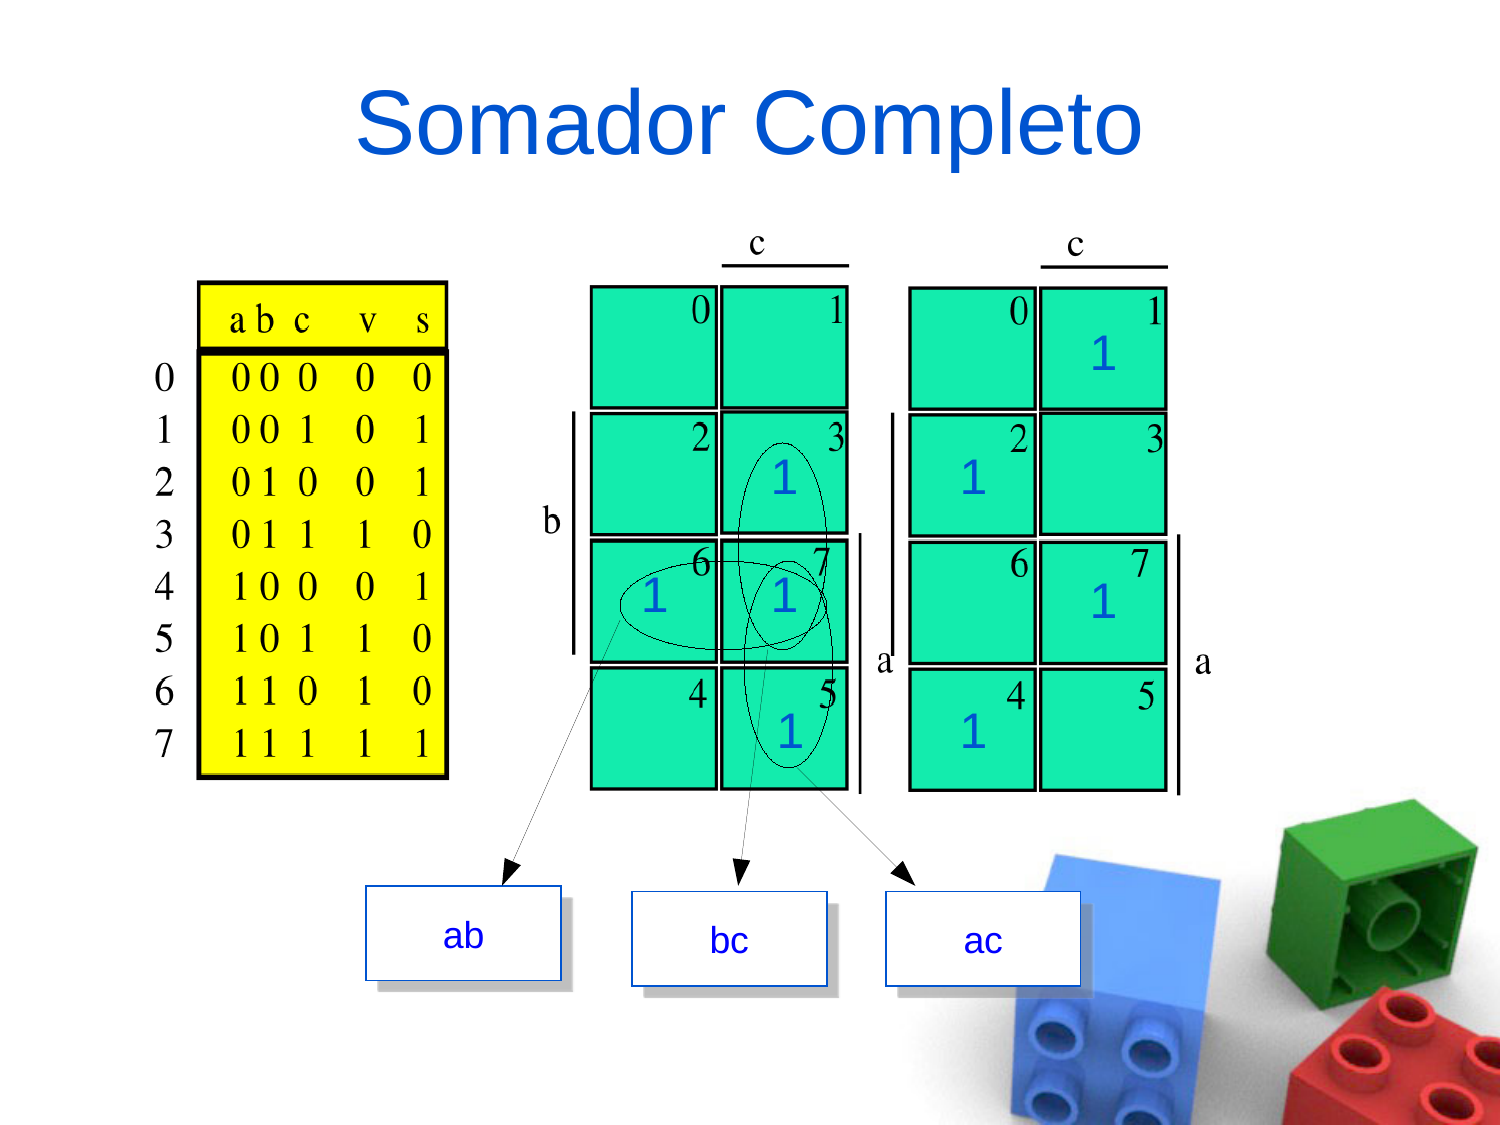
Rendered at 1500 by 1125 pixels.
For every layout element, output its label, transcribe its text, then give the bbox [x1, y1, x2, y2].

text_box 1 [944, 691, 1003, 766]
text_box ab [366, 885, 562, 981]
text_box 1 [755, 555, 814, 631]
text_box 1 [761, 691, 820, 766]
picture [155, 187, 1500, 1125]
text_box bc [631, 891, 827, 987]
title Somador Completo [112, 4, 1388, 241]
text_box 1 [755, 437, 814, 512]
text_box 1 [1074, 313, 1133, 388]
text_box 1 [1074, 561, 1133, 636]
text_box ac [885, 891, 1081, 987]
text_box 1 [944, 437, 1003, 512]
text_box 1 [625, 555, 684, 631]
